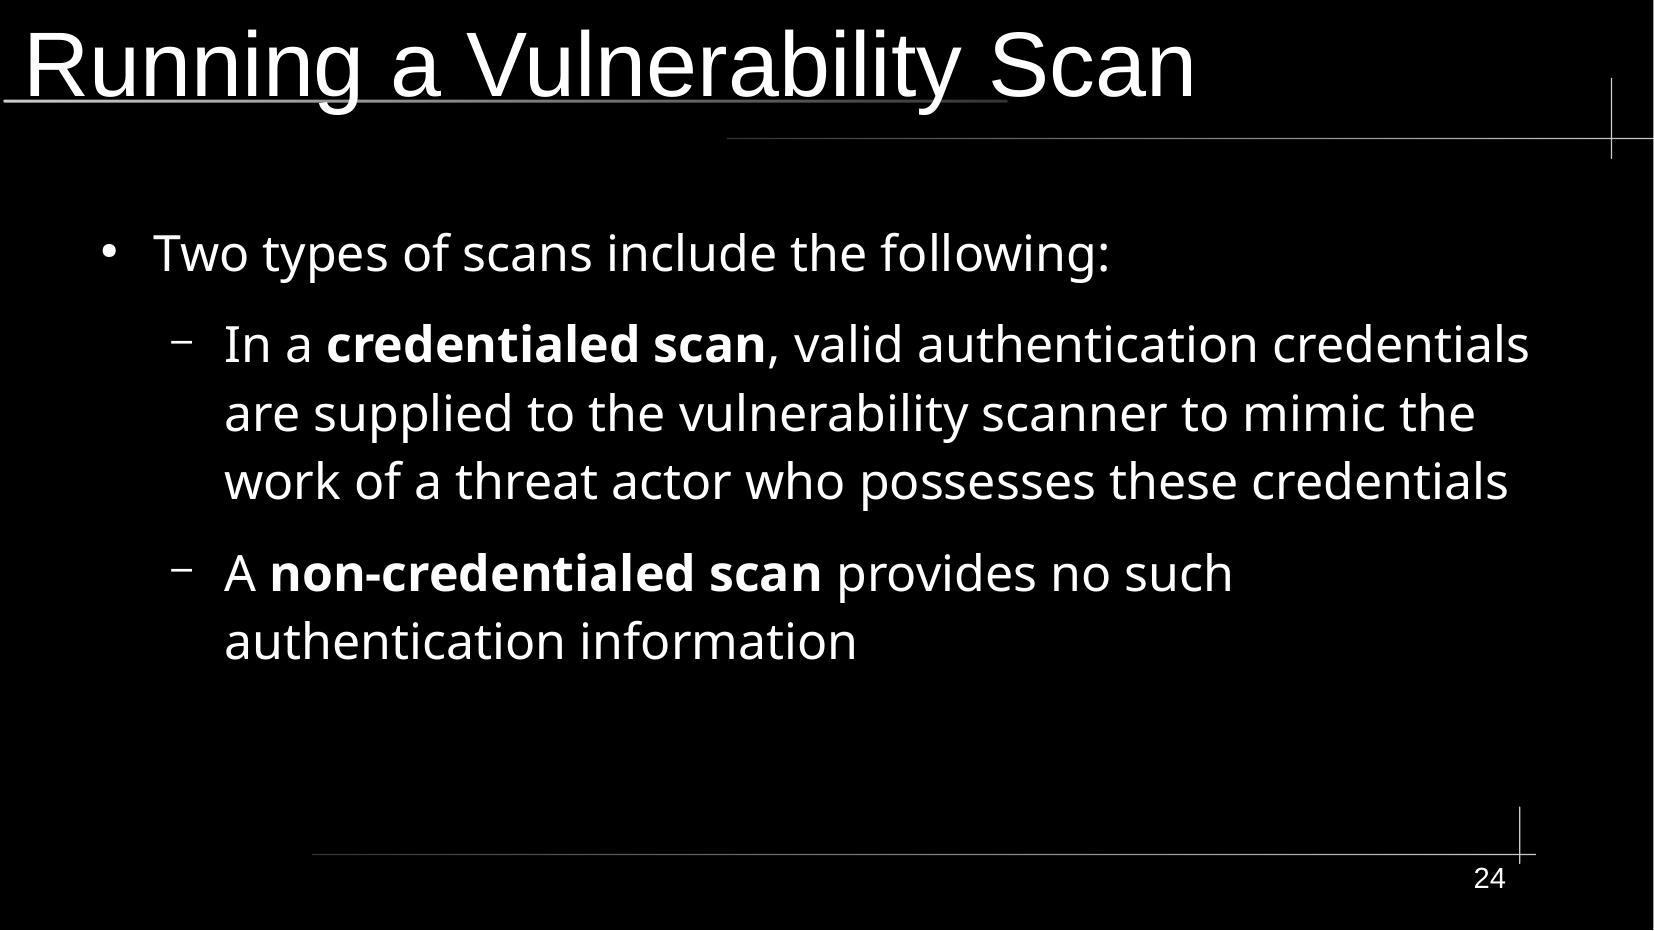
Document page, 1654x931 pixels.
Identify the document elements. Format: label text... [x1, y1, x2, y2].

list Two types of scans include the following: In a credentialed scan, valid authentication credentials are supplied to the vulnerability scanner to mimic the work of a threat actor who possesses these credentials A non-credentialed scan provides no such authentication information [82, 217, 1571, 758]
title Running a Vulnerability Scan [23, 11, 1589, 119]
